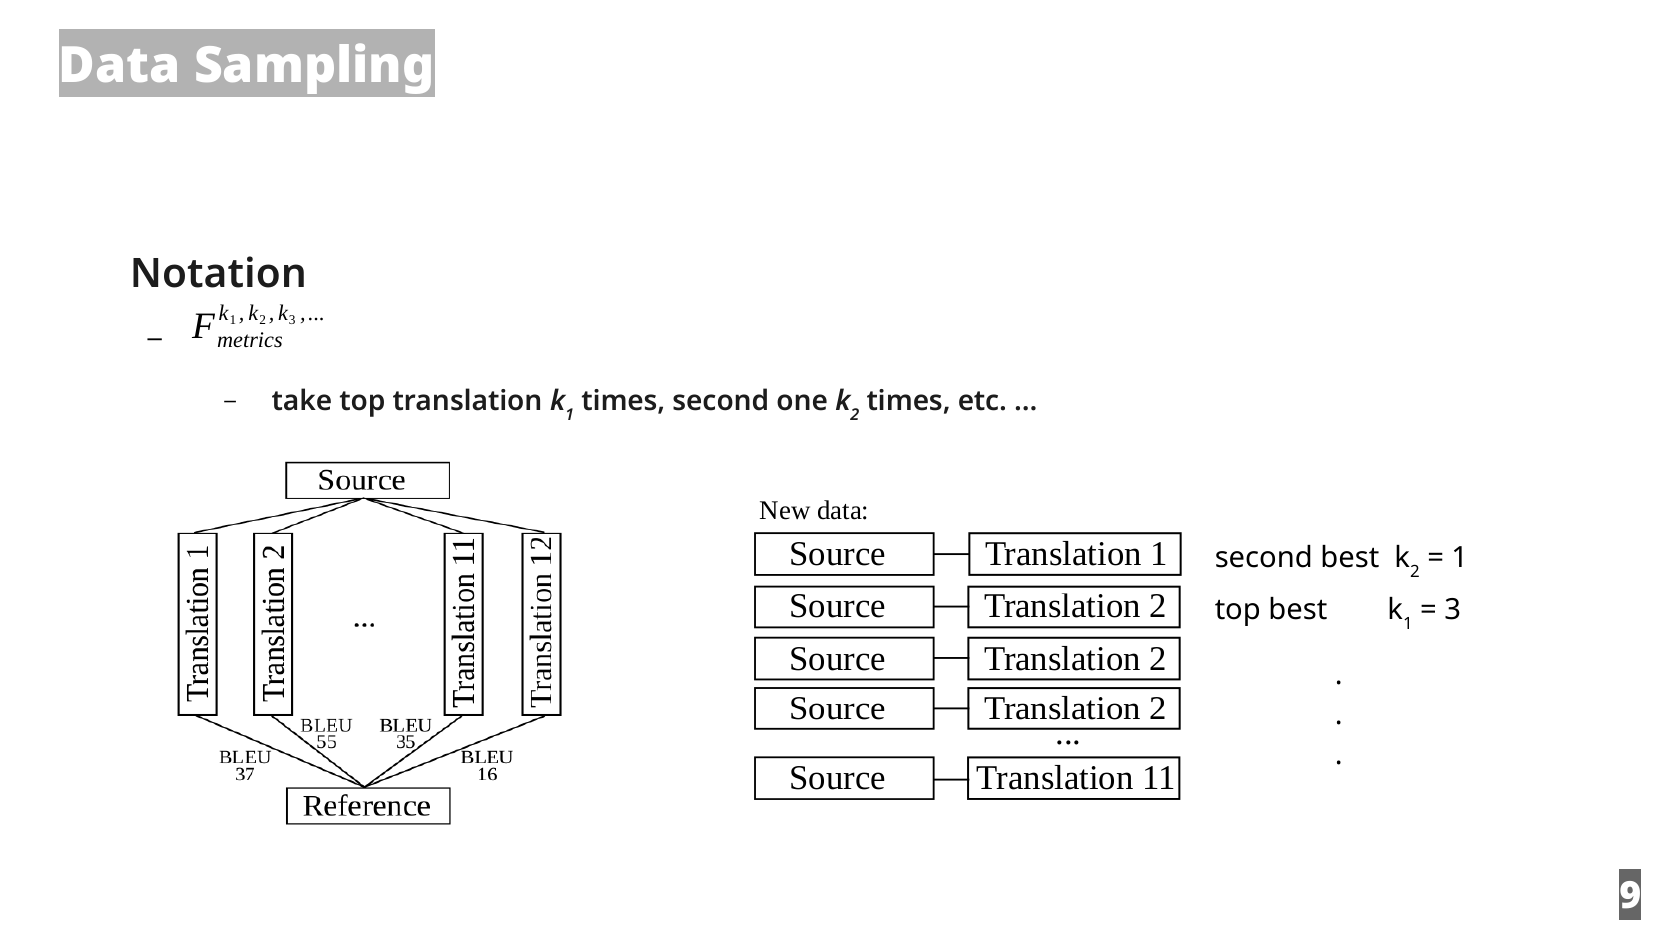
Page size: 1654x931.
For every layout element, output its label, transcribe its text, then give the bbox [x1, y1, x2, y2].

title Data Sampling [59, 0, 1595, 98]
list Notation take top translation k1 times, second one k2 times, etc. … [59, 243, 1565, 820]
chart [184, 299, 331, 353]
text_box . . . [1320, 646, 1359, 764]
picture [719, 480, 1219, 820]
picture [101, 437, 633, 838]
text_box top best k1 = 3 [1200, 580, 1514, 637]
text_box second best k2 = 1 [1200, 529, 1515, 586]
